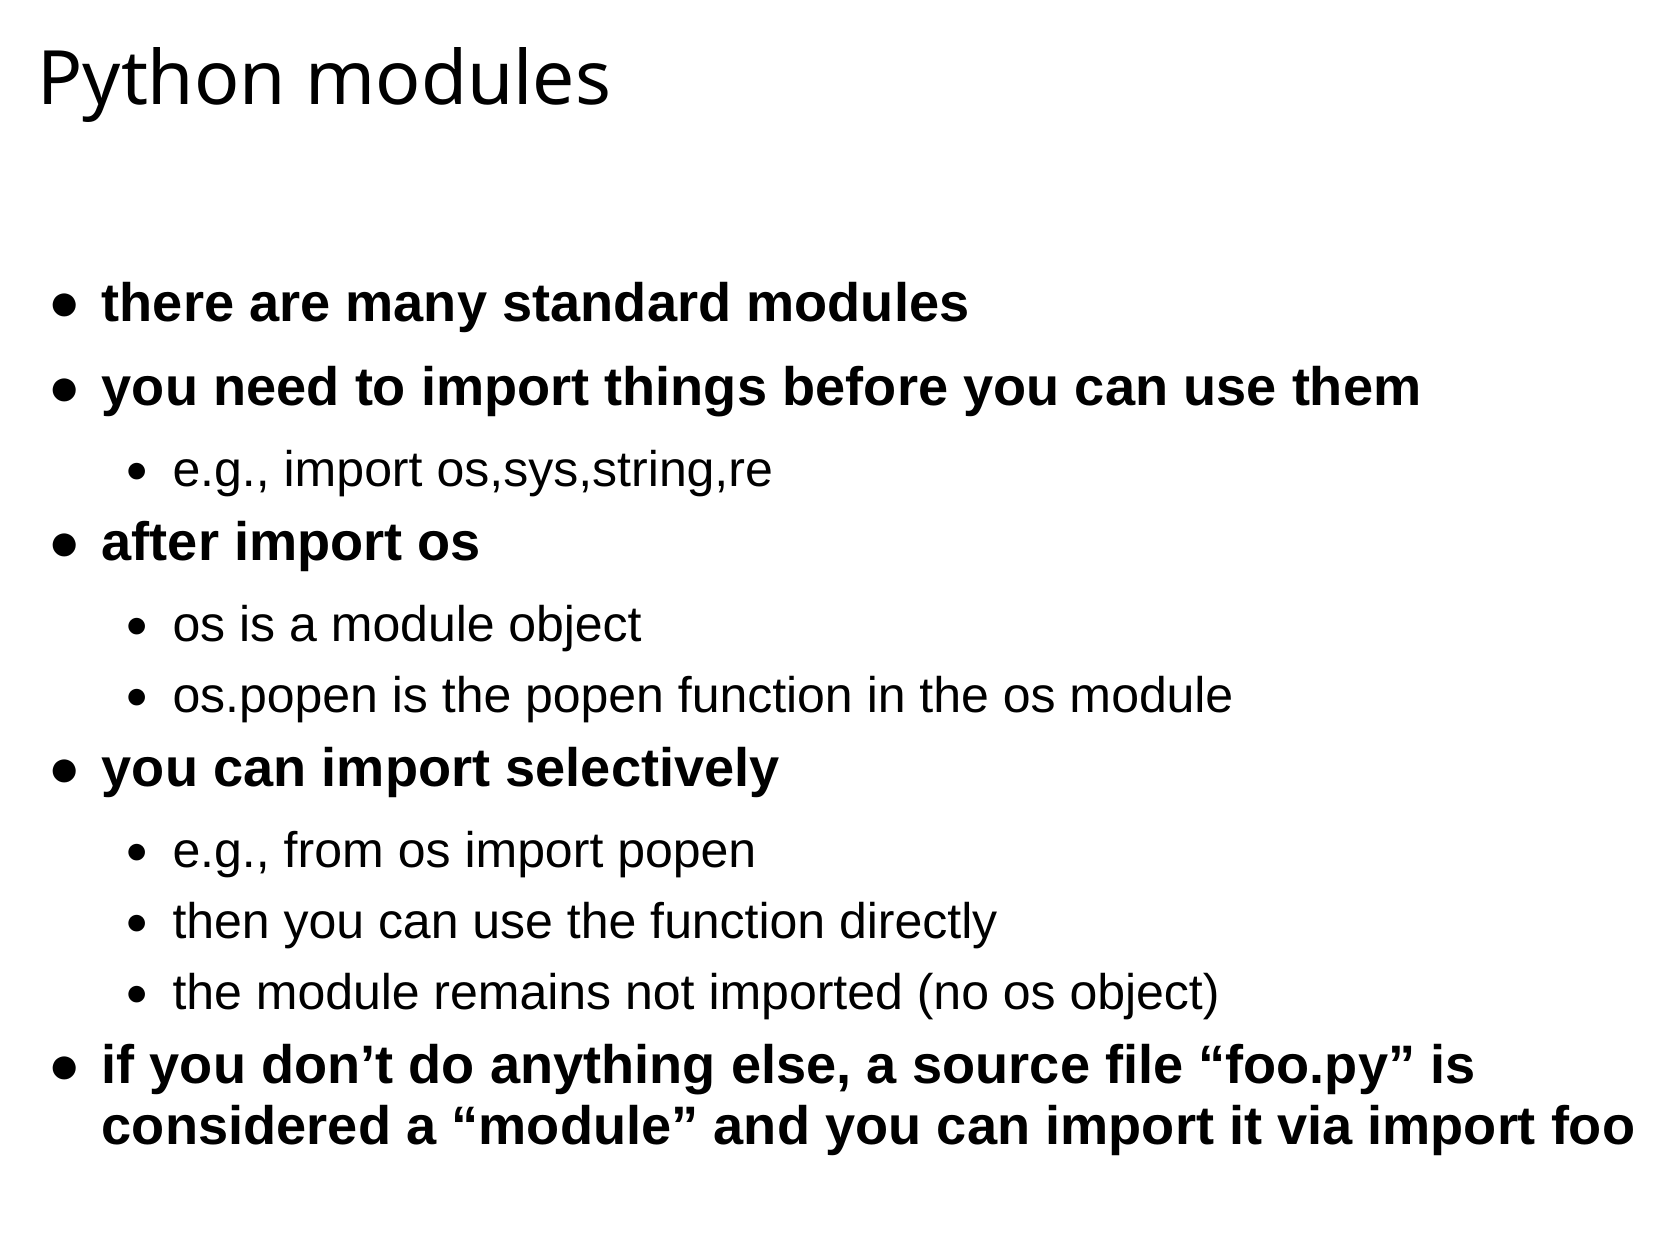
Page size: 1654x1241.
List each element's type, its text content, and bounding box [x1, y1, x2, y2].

list there are many standard modules you need to import things before you can use them e.g., import os,sys,string,re after import os os is a module object os.popen is the popen function in the os module you can import selectively e.g., from os import popen then you can use the function directly the module remains not imported (no os object) if you don’t do anything else, a source file “foo.py” is considered a “module” and you can import it via import foo [30, 187, 1654, 1241]
title Python modules [37, 0, 1613, 151]
